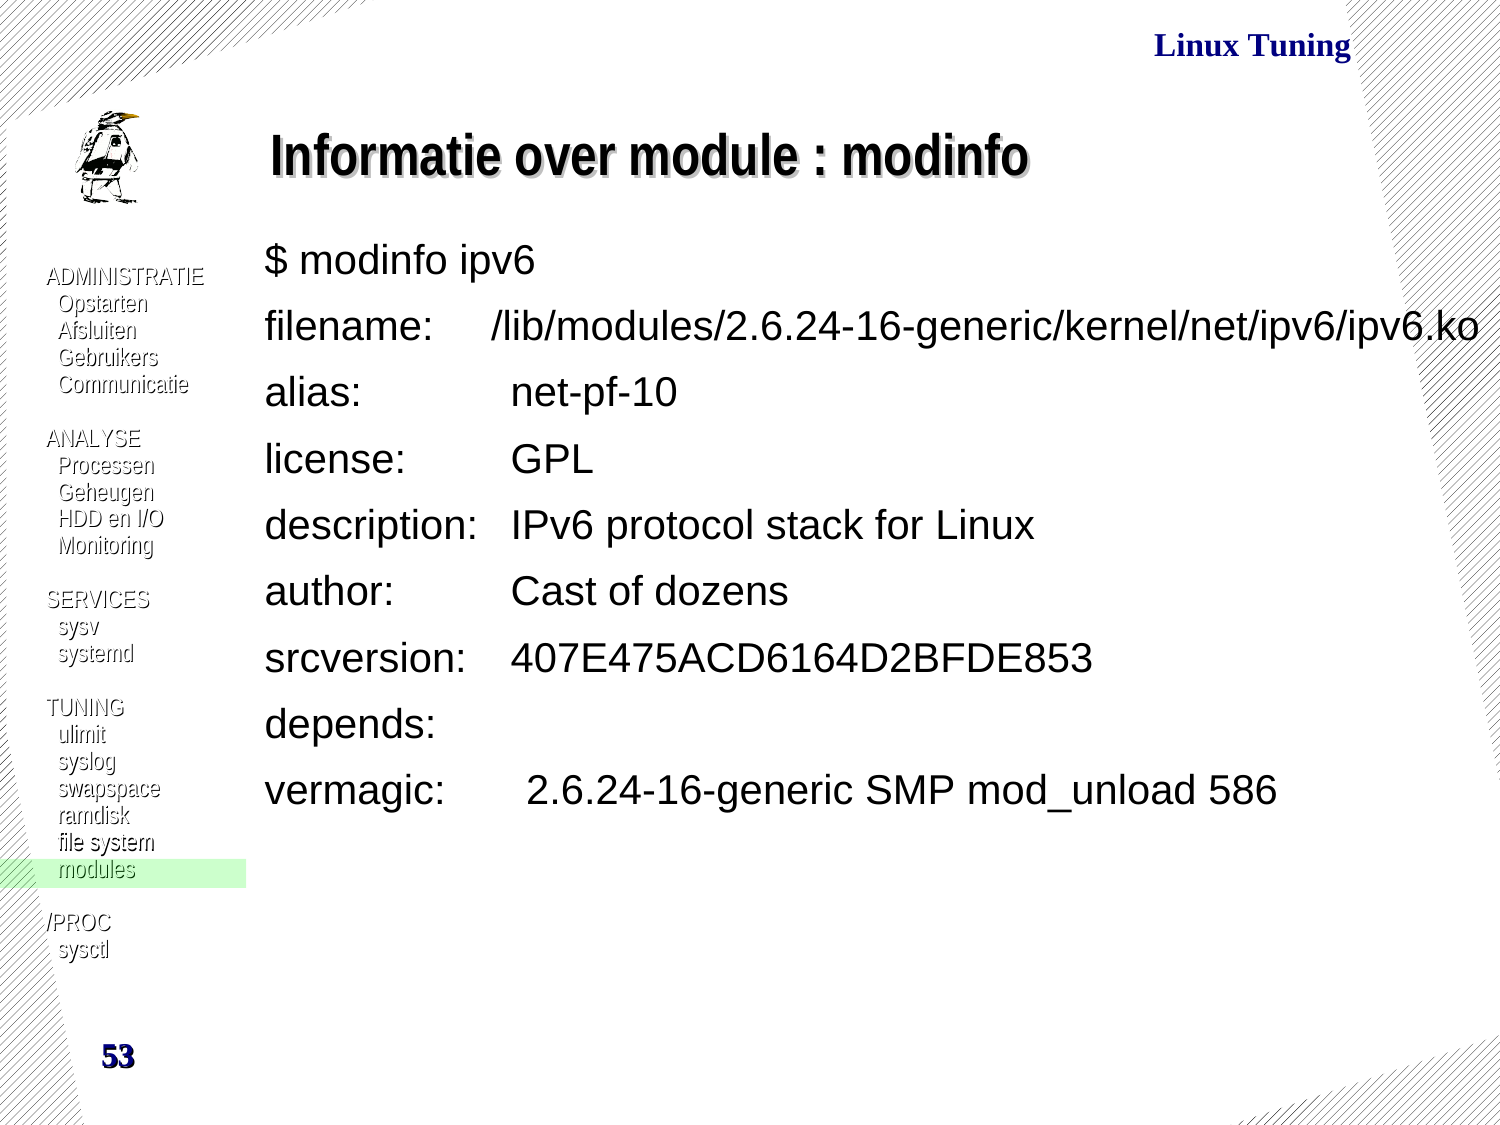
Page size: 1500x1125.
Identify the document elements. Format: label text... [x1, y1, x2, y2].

picture [57, 105, 143, 206]
list $ modinfo ipv6 filename: /lib/modules/2.6.24-16-generic/kernel/net/ipv6/ipv6.ko alias: net-pf-10 license: GPL description: IPv6 protocol stack for Linux author: Cast of dozens srcversion: 407E475ACD6164D2BFDE853 depends: vermagic: 2.6.24-16-generic SMP mod_unload 586 [264, 229, 1486, 980]
text_box [0, 858, 247, 888]
title Informatie over module : modinfo [270, 41, 1500, 250]
